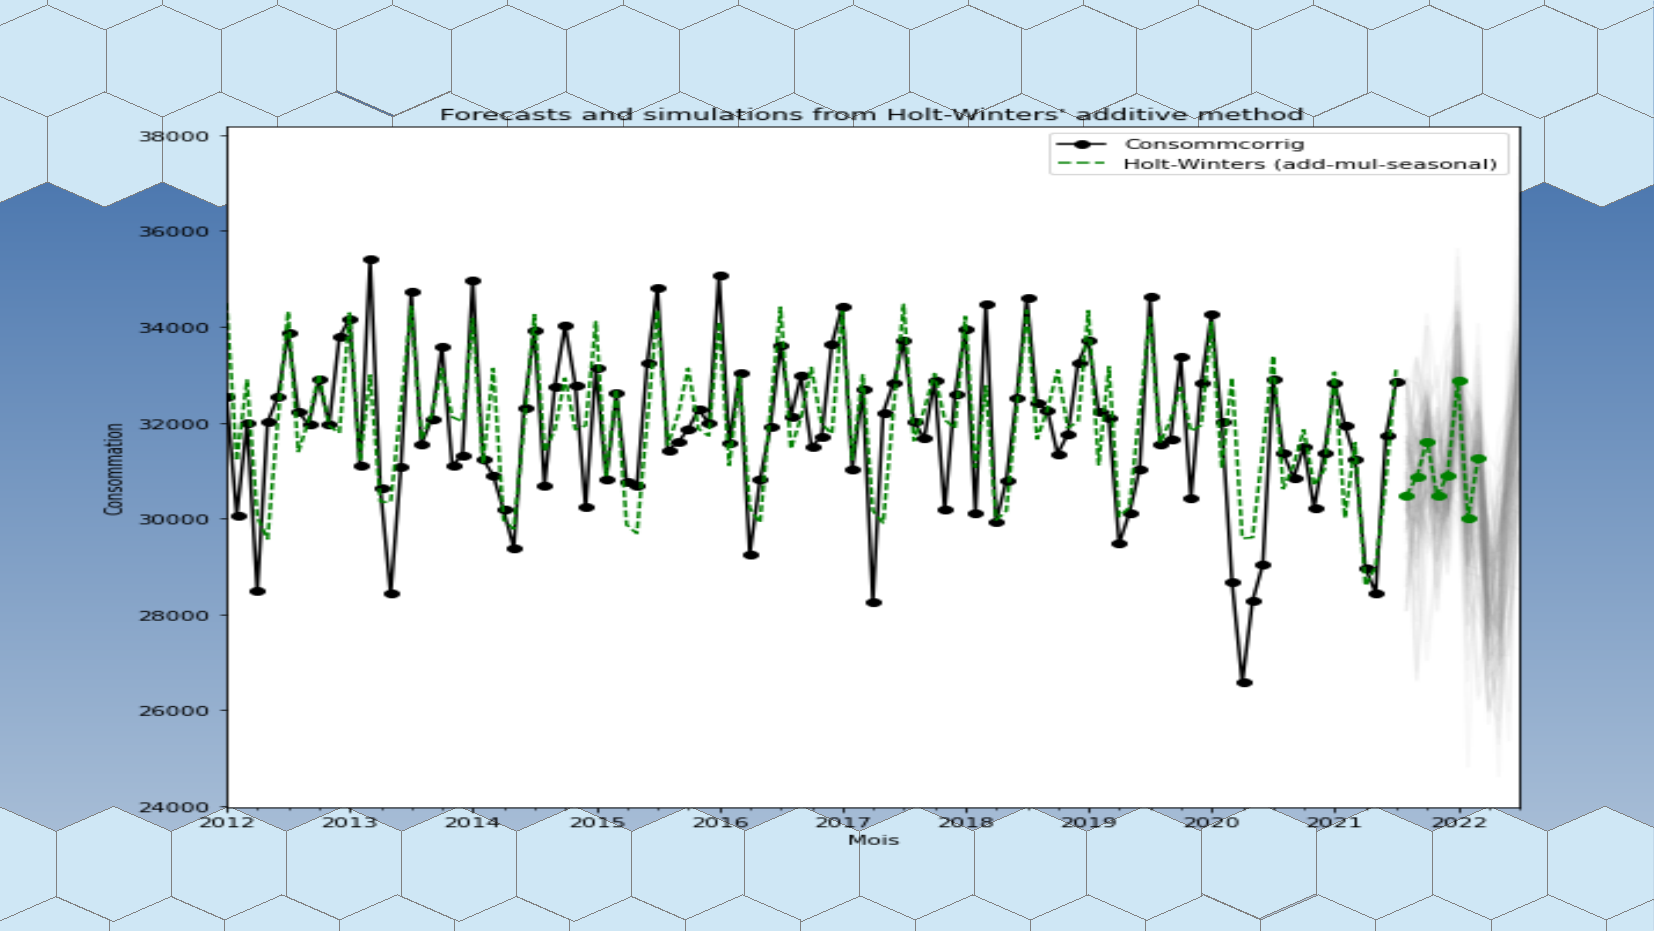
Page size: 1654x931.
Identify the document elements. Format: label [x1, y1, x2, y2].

picture [88, 99, 1536, 855]
